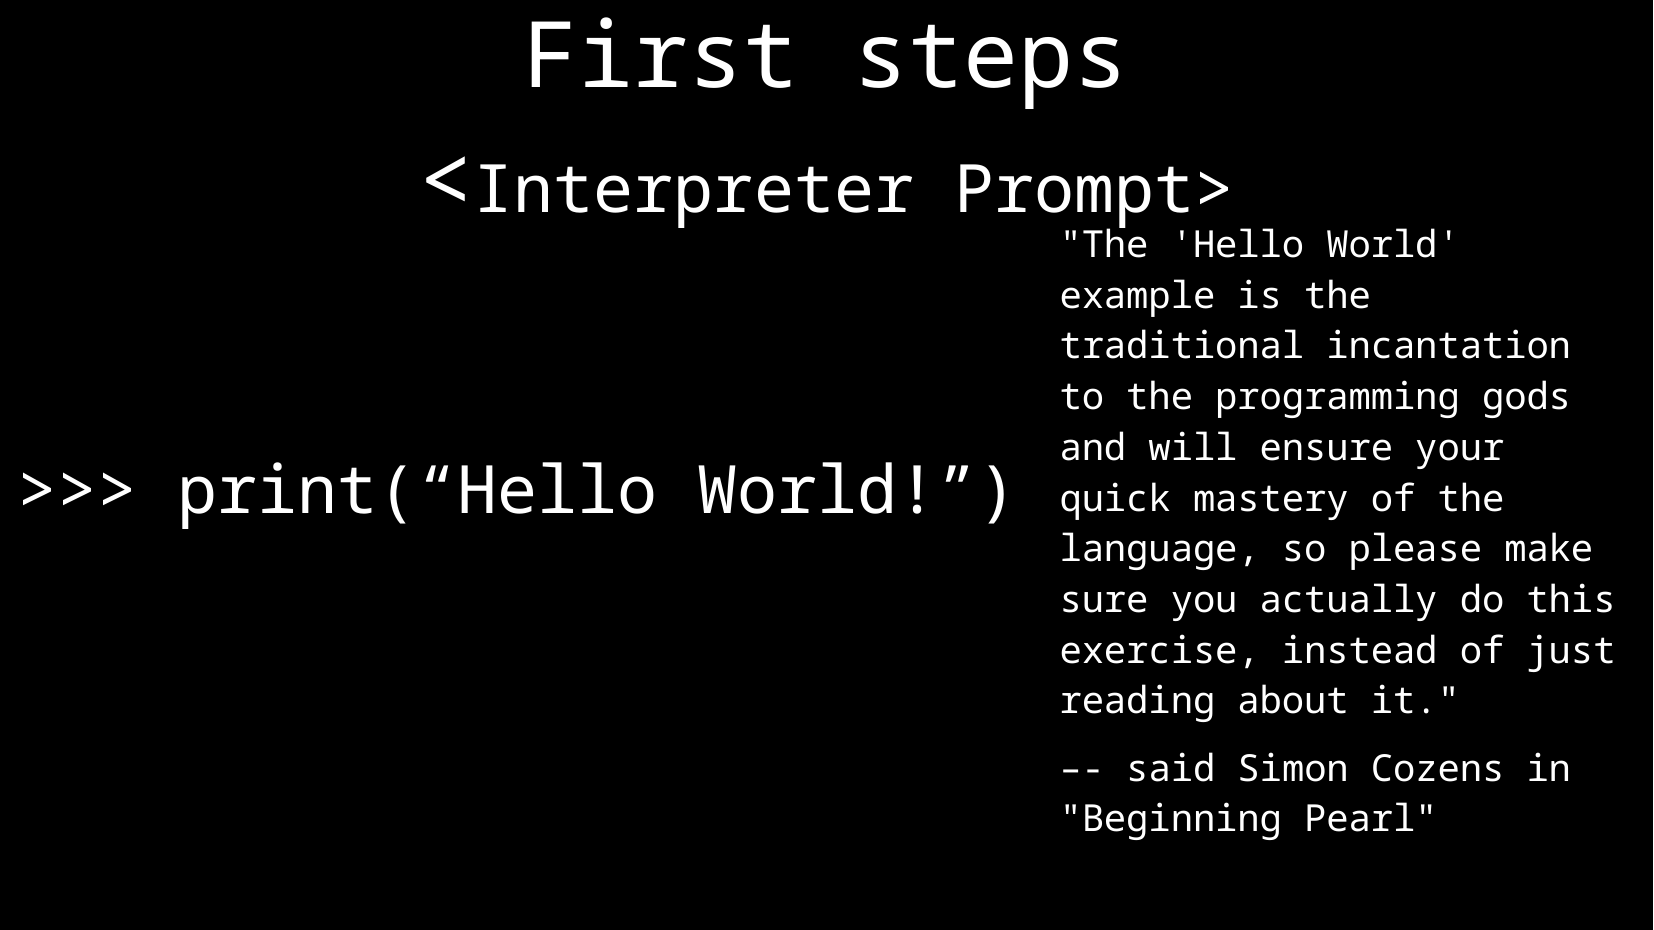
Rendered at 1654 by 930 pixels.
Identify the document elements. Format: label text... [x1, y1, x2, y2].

list "The 'Hello World' example is the traditional incantation to the programming gods and will ensure your quick mastery of the language, so please make sure you actually do this exercise, instead of just reading about it." –- said Simon Cozens in "Beginning Pearl" [1020, 217, 1621, 901]
title First steps <Interpreter Prompt> [82, 22, 1571, 207]
list >>> print(“Hello World!”) [15, 217, 1020, 757]
